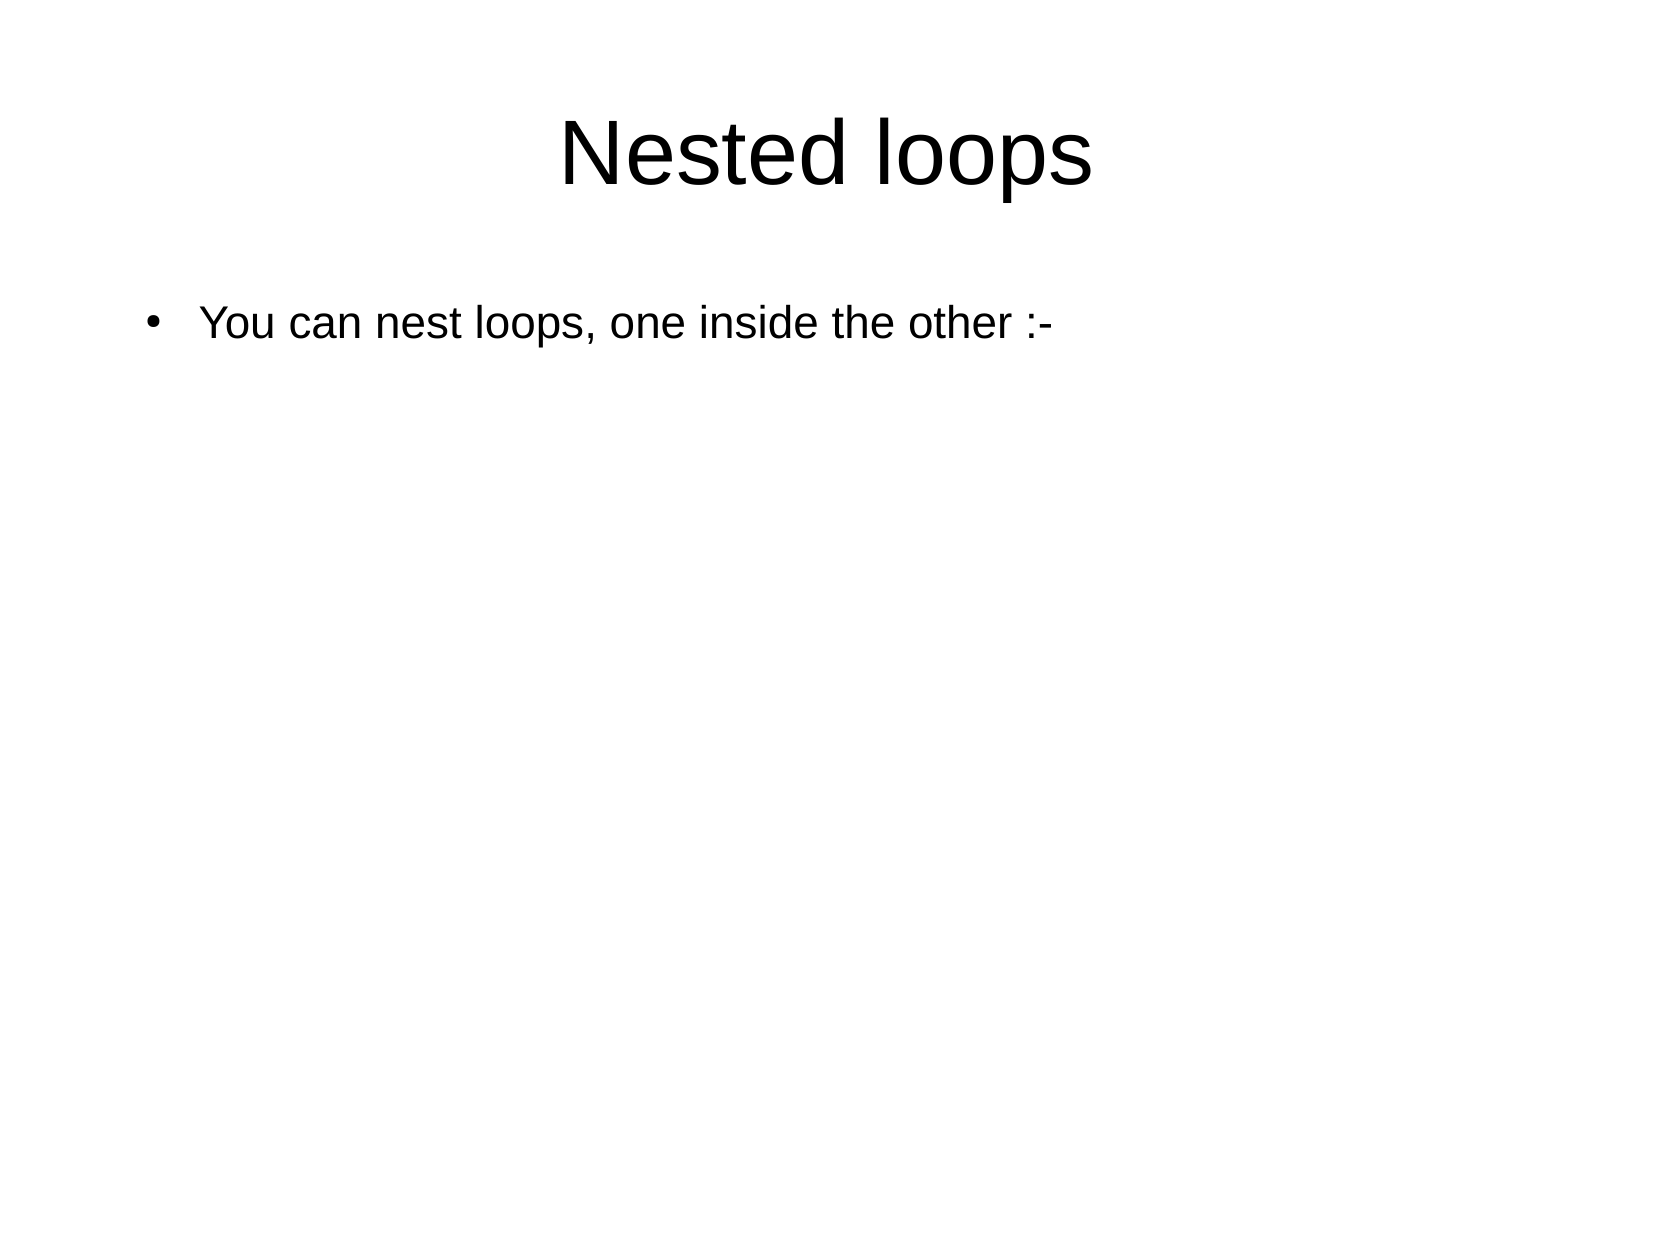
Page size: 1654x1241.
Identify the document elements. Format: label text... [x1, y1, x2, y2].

list You can nest loops, one inside the other :- [127, 296, 1583, 1170]
title Nested loops [82, 49, 1571, 257]
